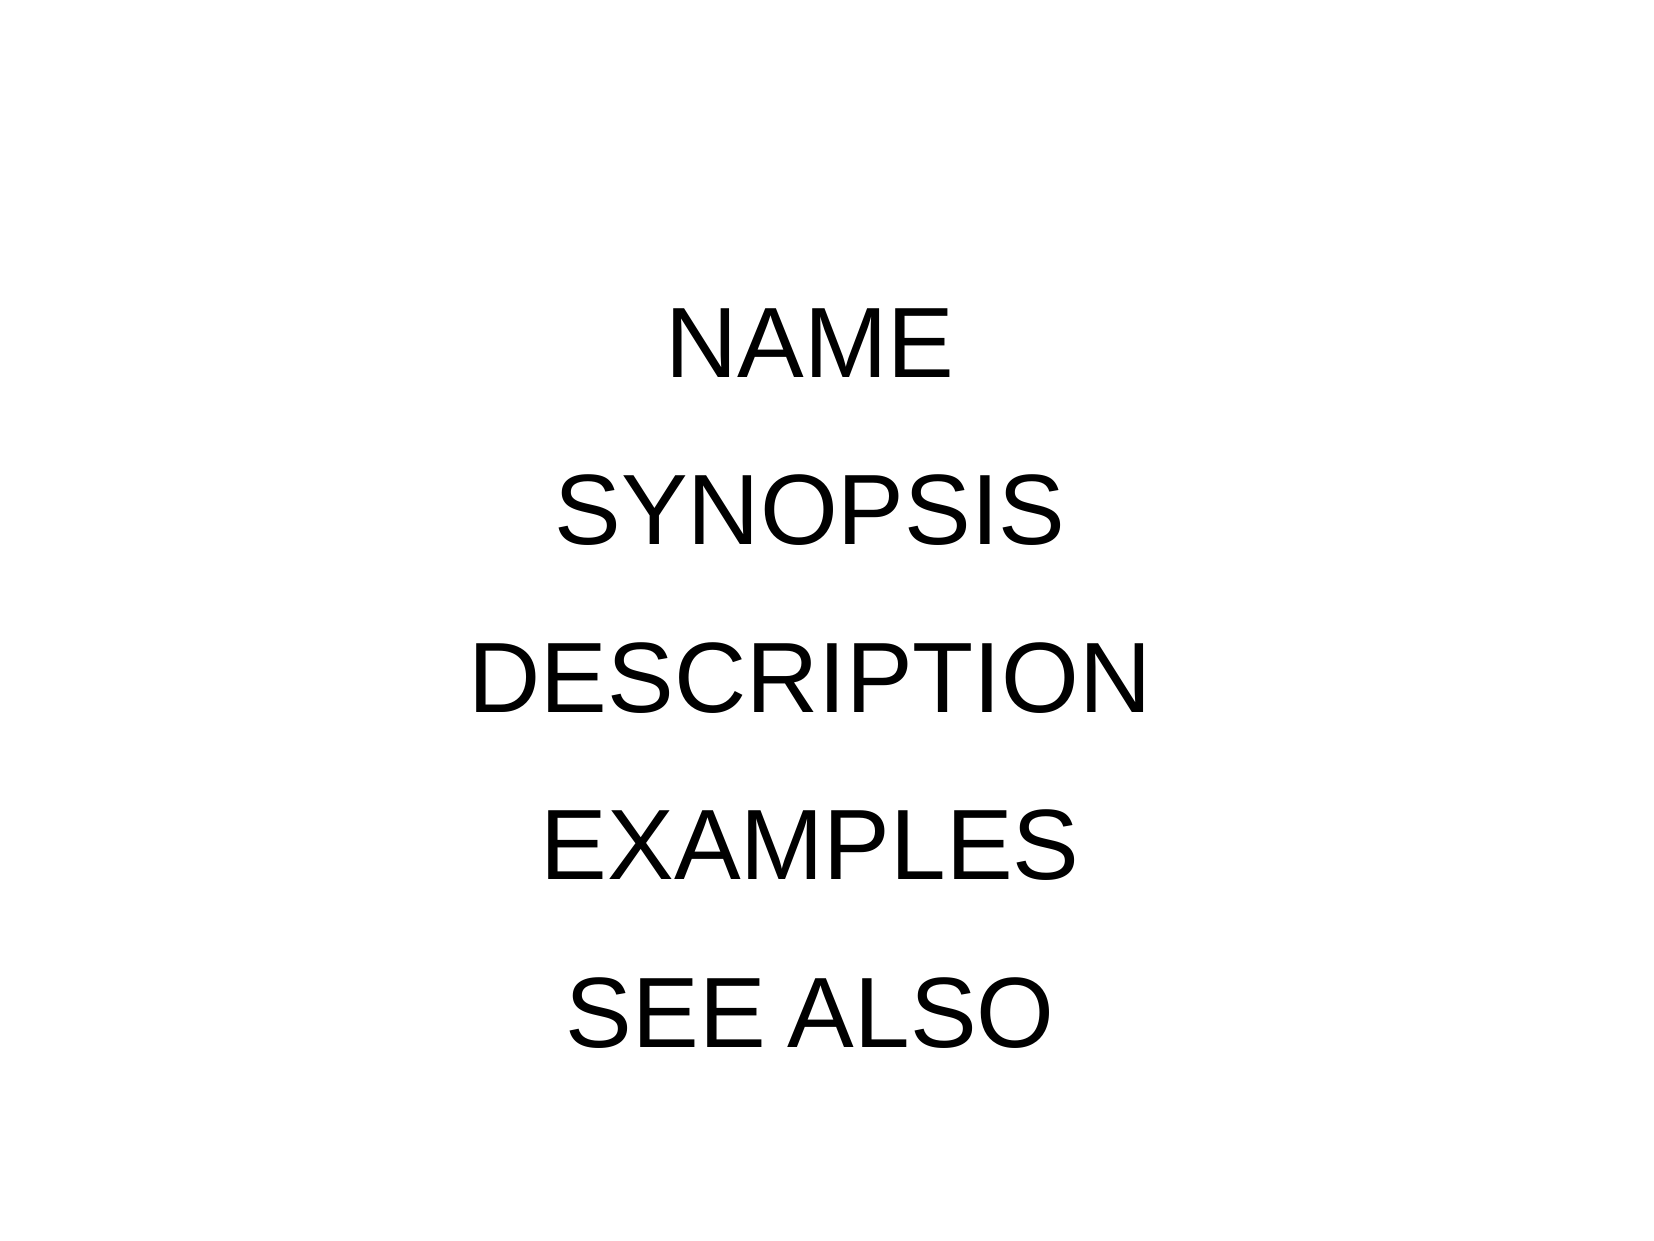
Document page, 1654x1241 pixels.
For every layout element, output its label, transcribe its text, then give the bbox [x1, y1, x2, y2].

text_box NAME SYNOPSIS DESCRIPTION EXAMPLES SEE ALSO [82, 258, 1538, 1041]
